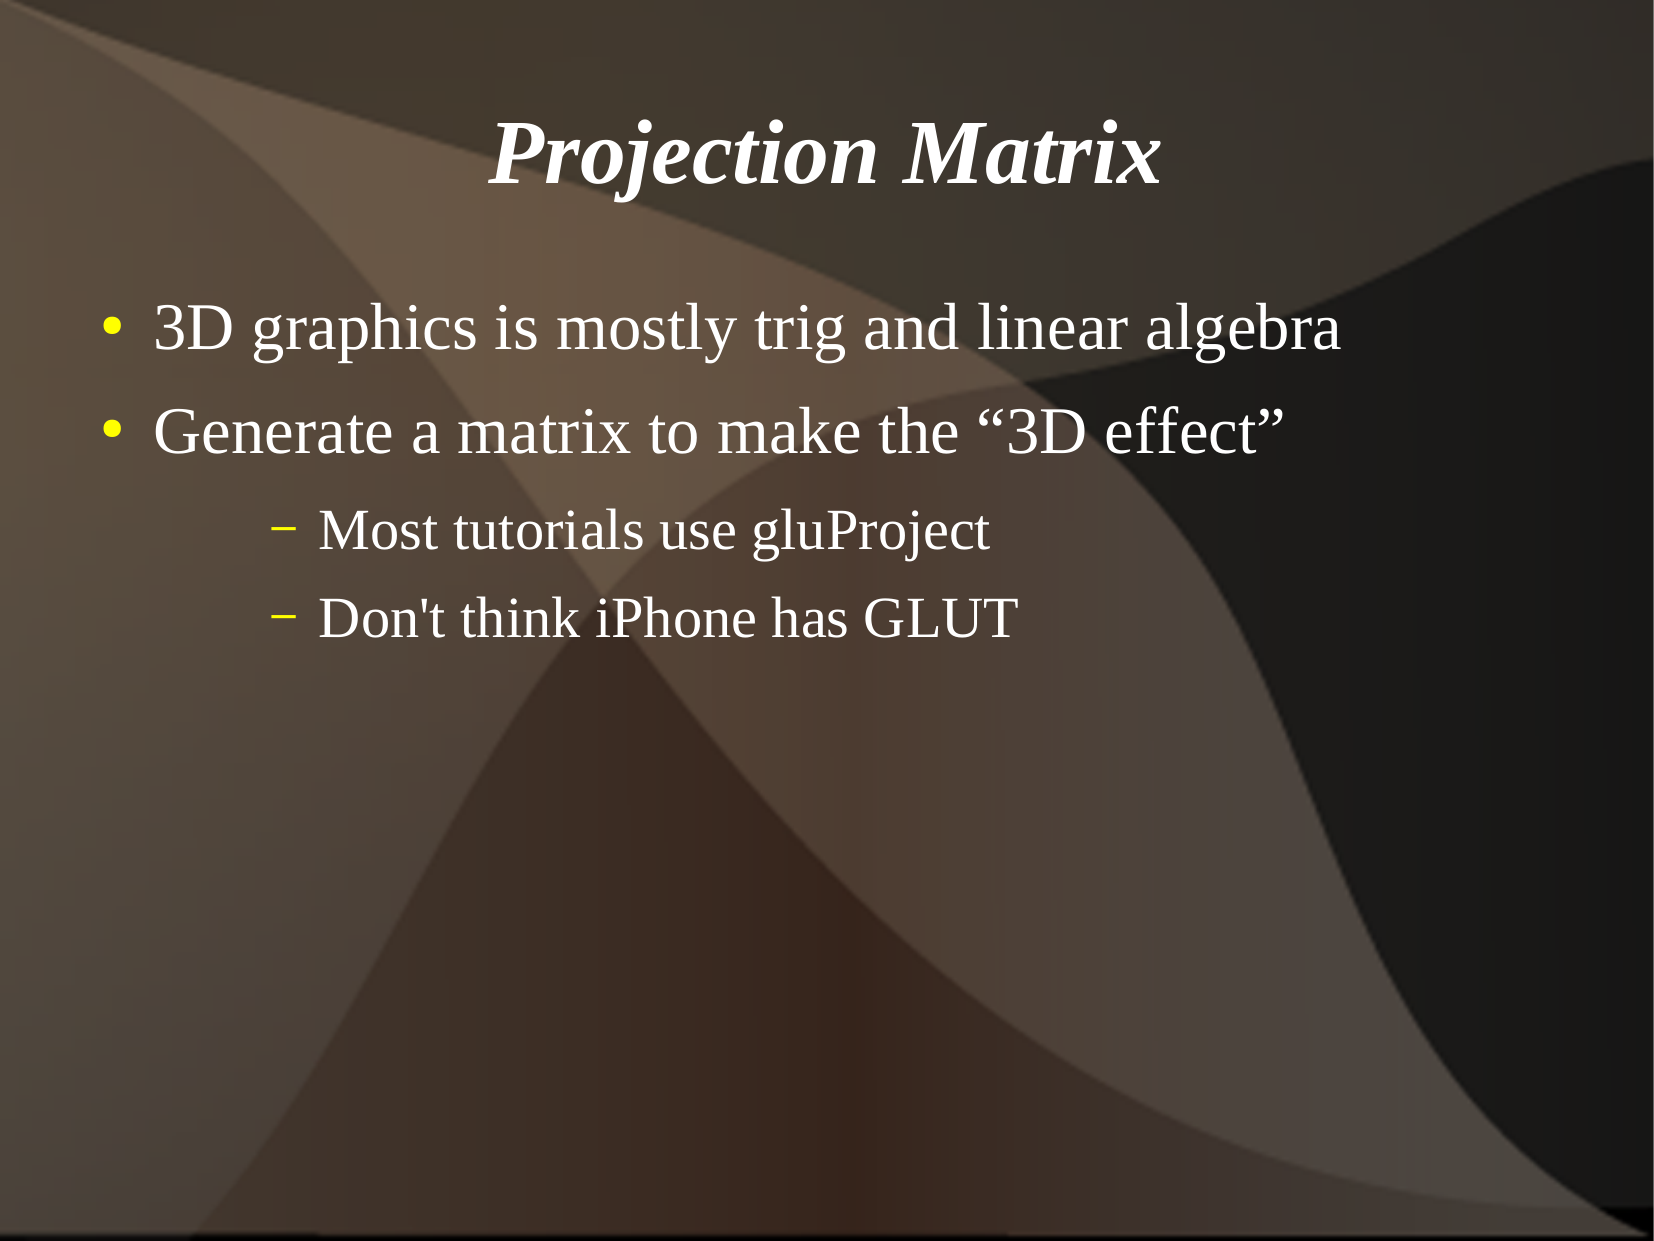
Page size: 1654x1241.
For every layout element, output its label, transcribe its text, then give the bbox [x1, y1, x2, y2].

picture [0, 0, 1654, 1241]
list 3D graphics is mostly trig and linear algebra Generate a matrix to make the “3D effect” Most tutorials use gluProject Don't think iPhone has GLUT [82, 290, 1571, 1094]
title Projection Matrix [82, 56, 1571, 250]
